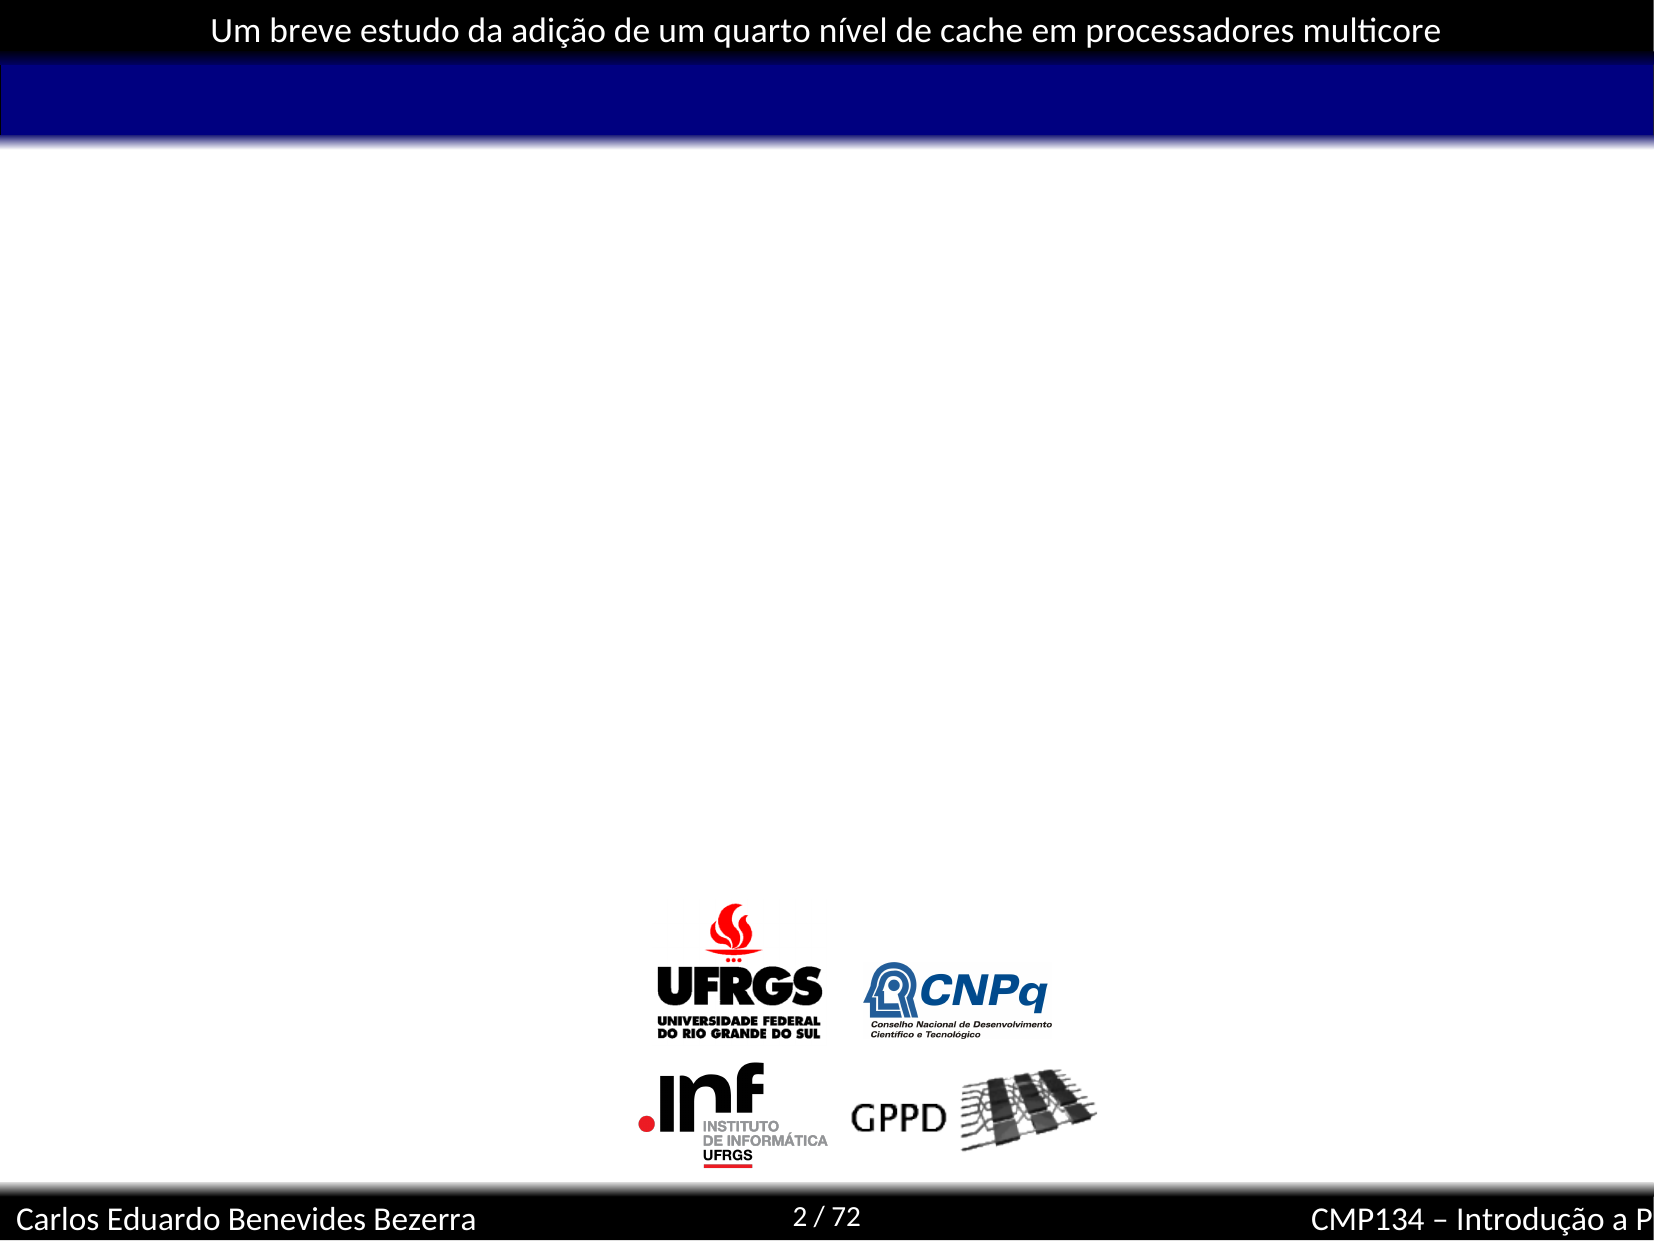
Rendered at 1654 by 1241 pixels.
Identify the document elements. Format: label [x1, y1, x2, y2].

picture [652, 899, 827, 1046]
picture [863, 962, 1052, 1039]
picture [850, 1068, 1099, 1154]
picture [637, 1056, 835, 1174]
